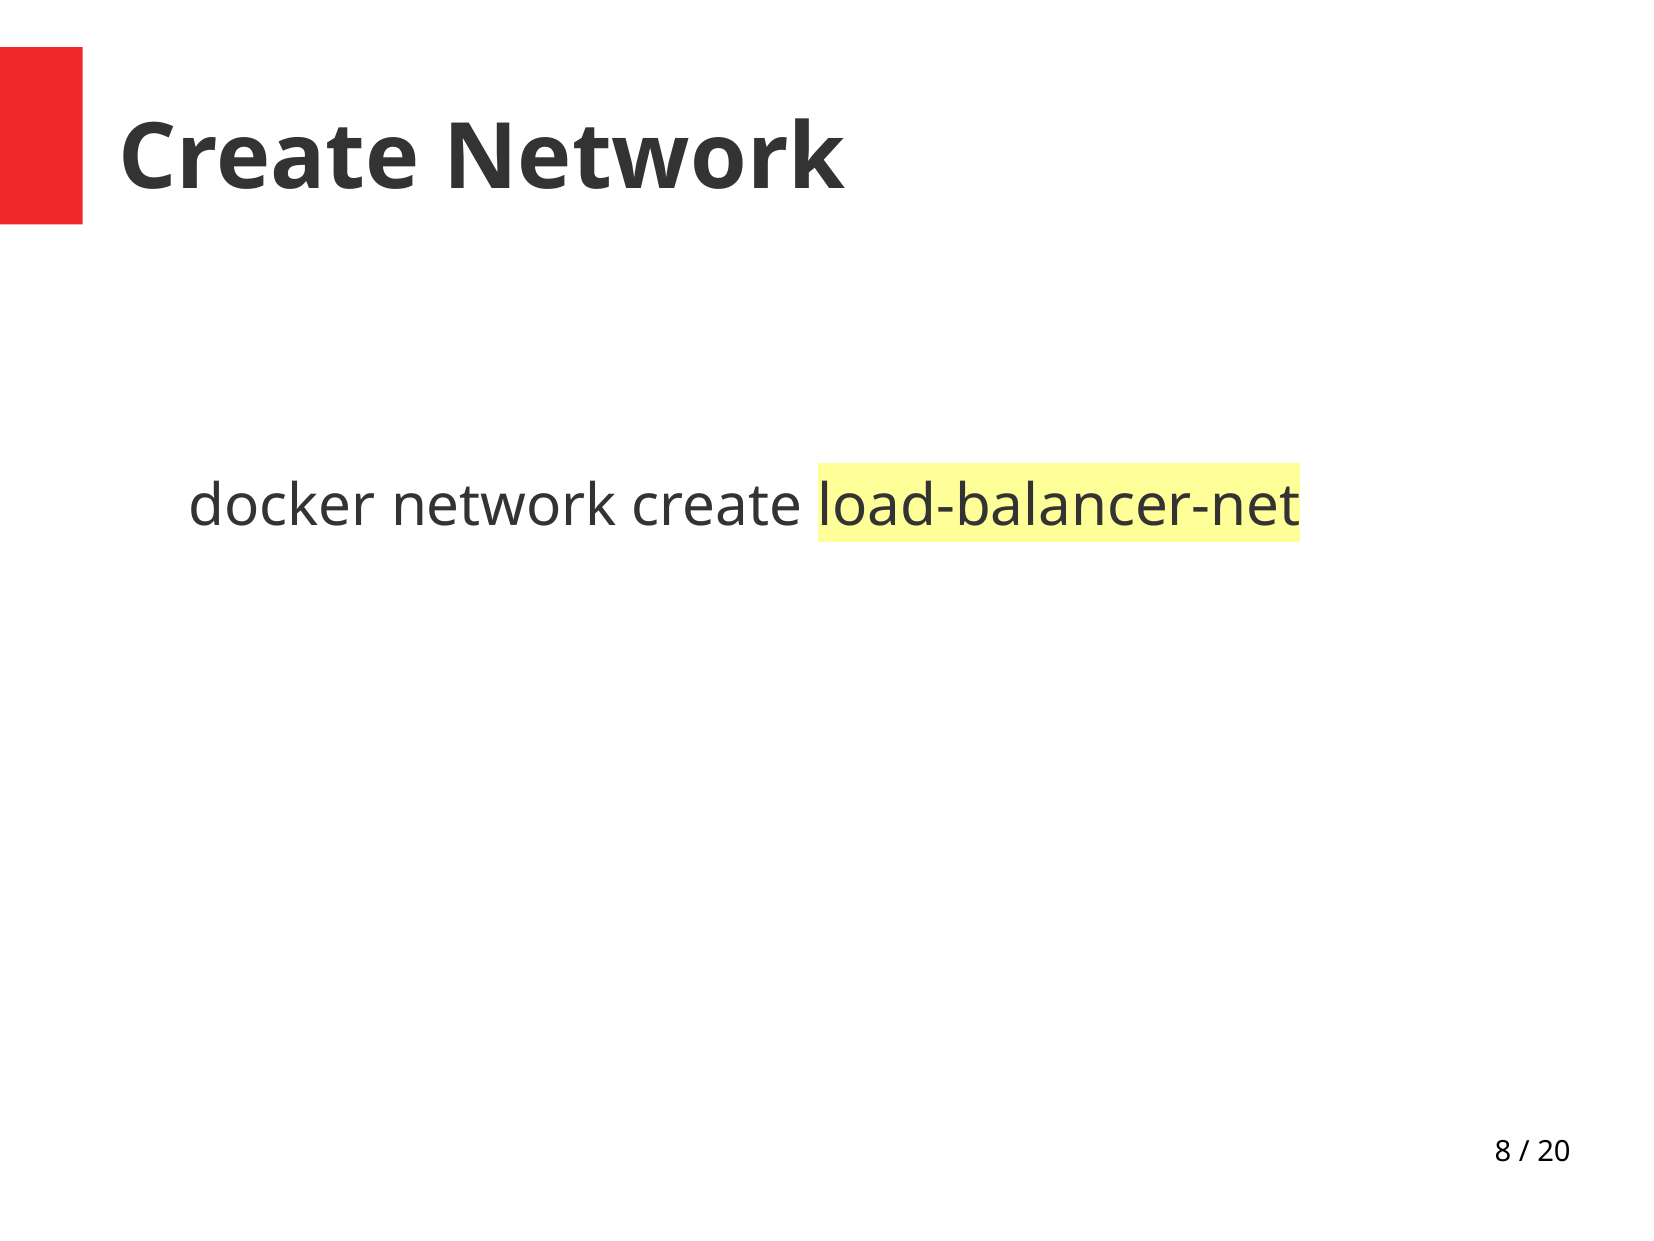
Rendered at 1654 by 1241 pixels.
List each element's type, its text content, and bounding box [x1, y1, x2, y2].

list docker network create load-balancer-net [118, 354, 1536, 1074]
title Create Network [118, 49, 1571, 257]
